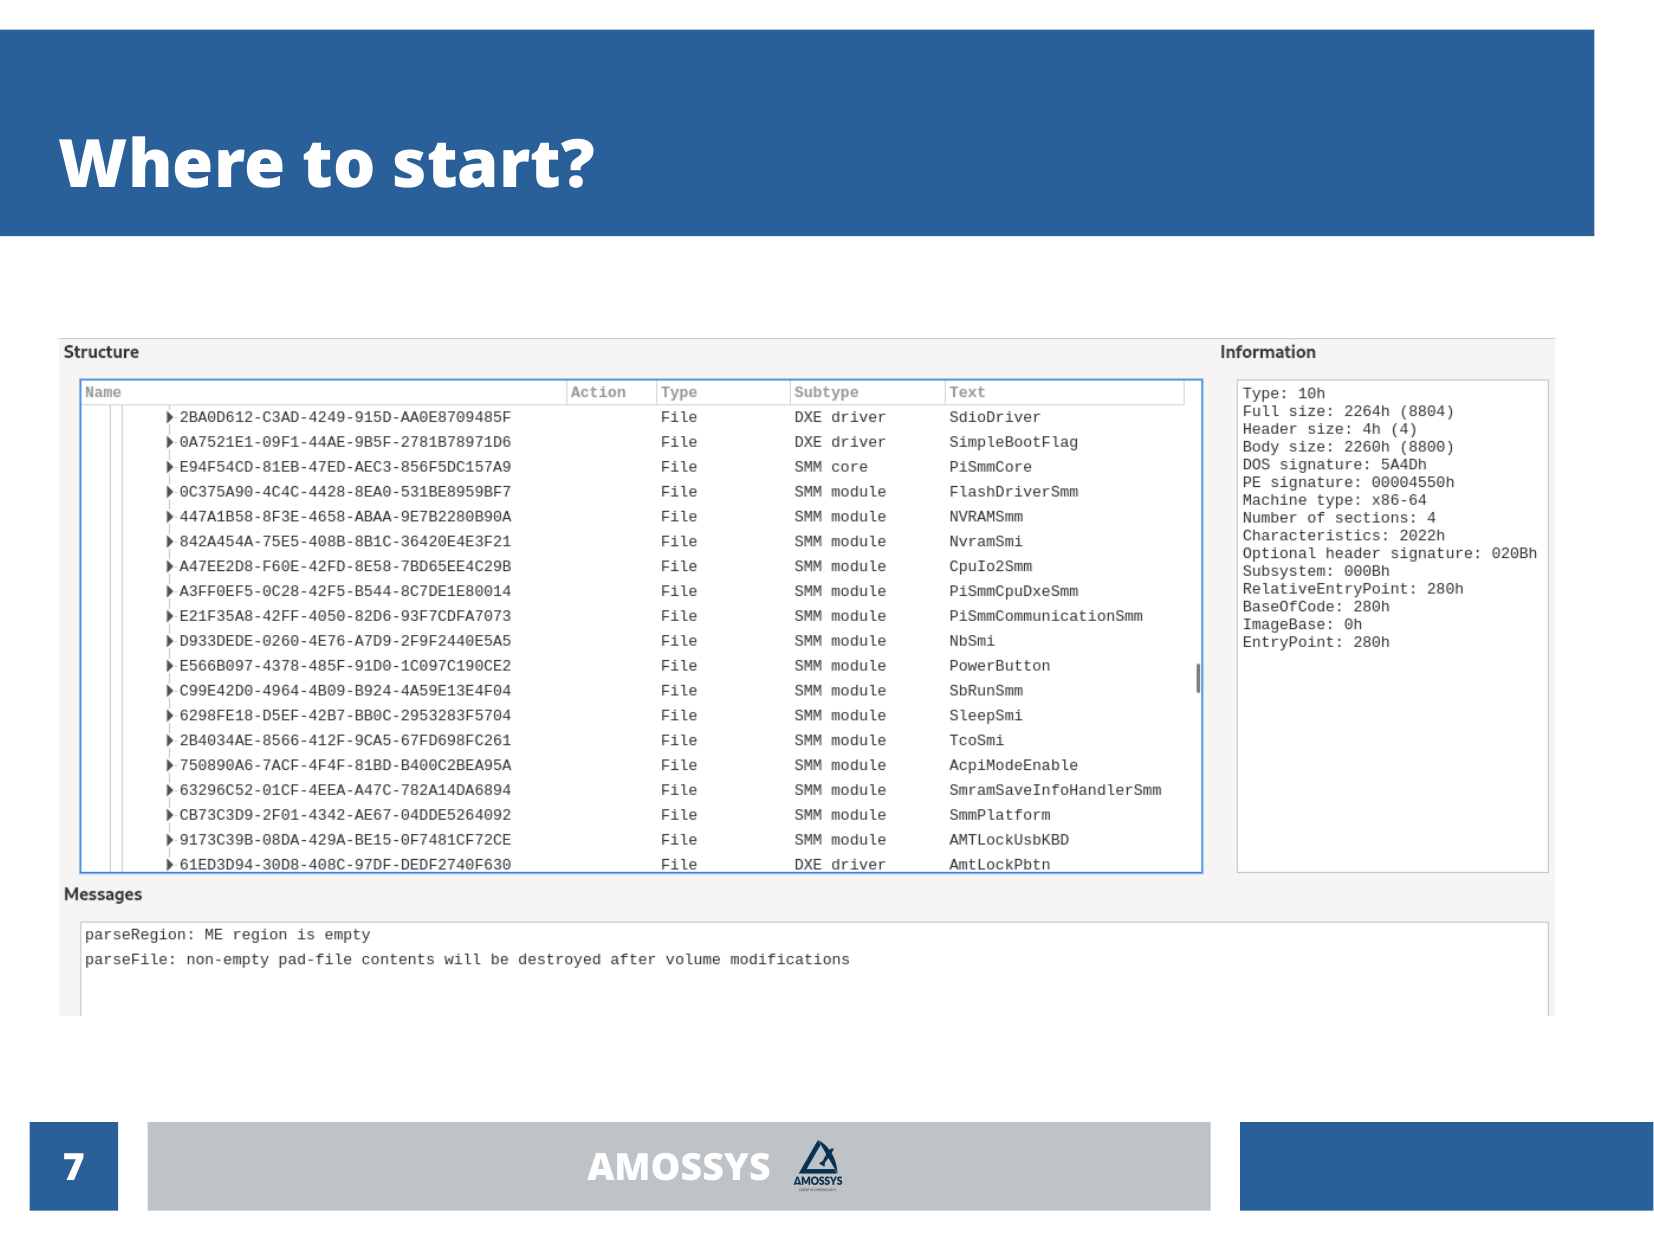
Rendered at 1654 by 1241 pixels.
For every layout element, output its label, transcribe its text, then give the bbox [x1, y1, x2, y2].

title Where to start? [59, 59, 1595, 207]
picture [59, 338, 1565, 1016]
picture [791, 1139, 845, 1193]
